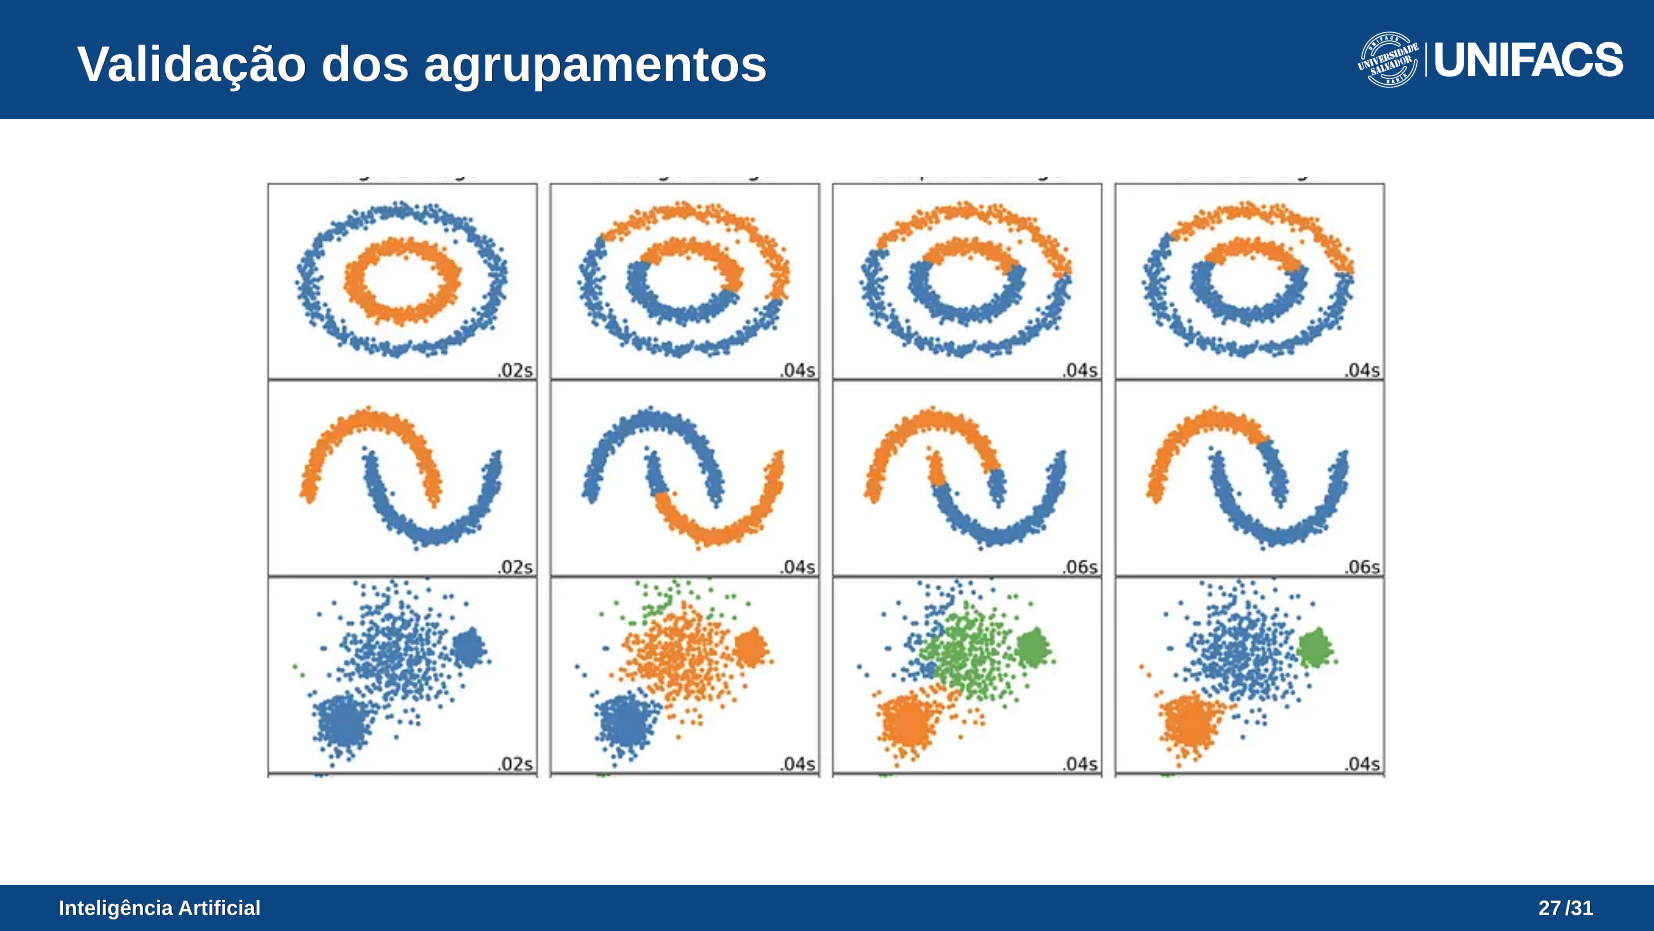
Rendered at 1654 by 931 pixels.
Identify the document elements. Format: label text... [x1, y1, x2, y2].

picture [263, 177, 1389, 778]
text_box Validação dos agrupamentos [76, 7, 1241, 120]
